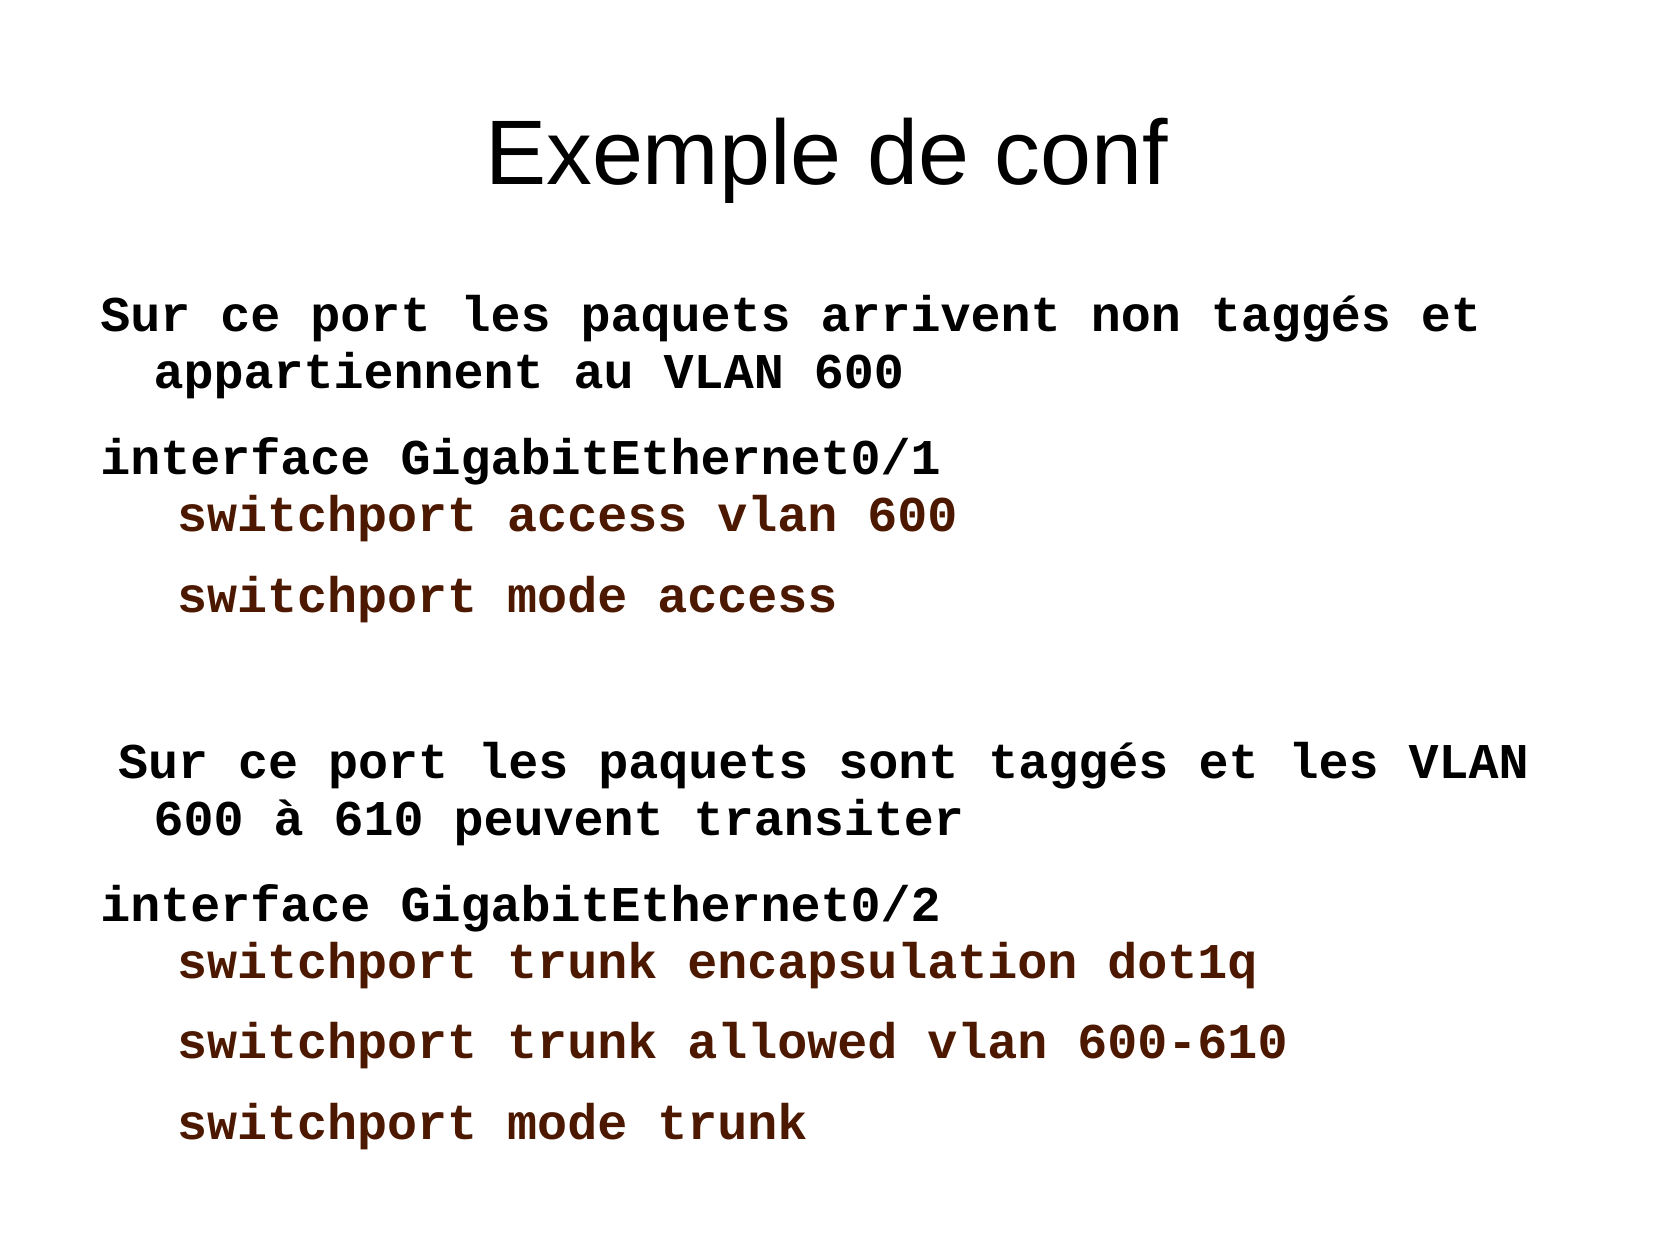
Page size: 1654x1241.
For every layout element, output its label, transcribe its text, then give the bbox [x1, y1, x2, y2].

list Sur ce port les paquets arrivent non taggés et appartiennent au VLAN 600 interface GigabitEthernet0/1 switchport access vlan 600 switchport mode access Sur ce port les paquets sont taggés et les VLAN 600 à 610 peuvent transiter interface GigabitEthernet0/2 switchport trunk encapsulation dot1q switchport trunk allowed vlan 600-610 switchport mode trunk [82, 290, 1571, 1241]
title Exemple de conf [82, 49, 1571, 257]
